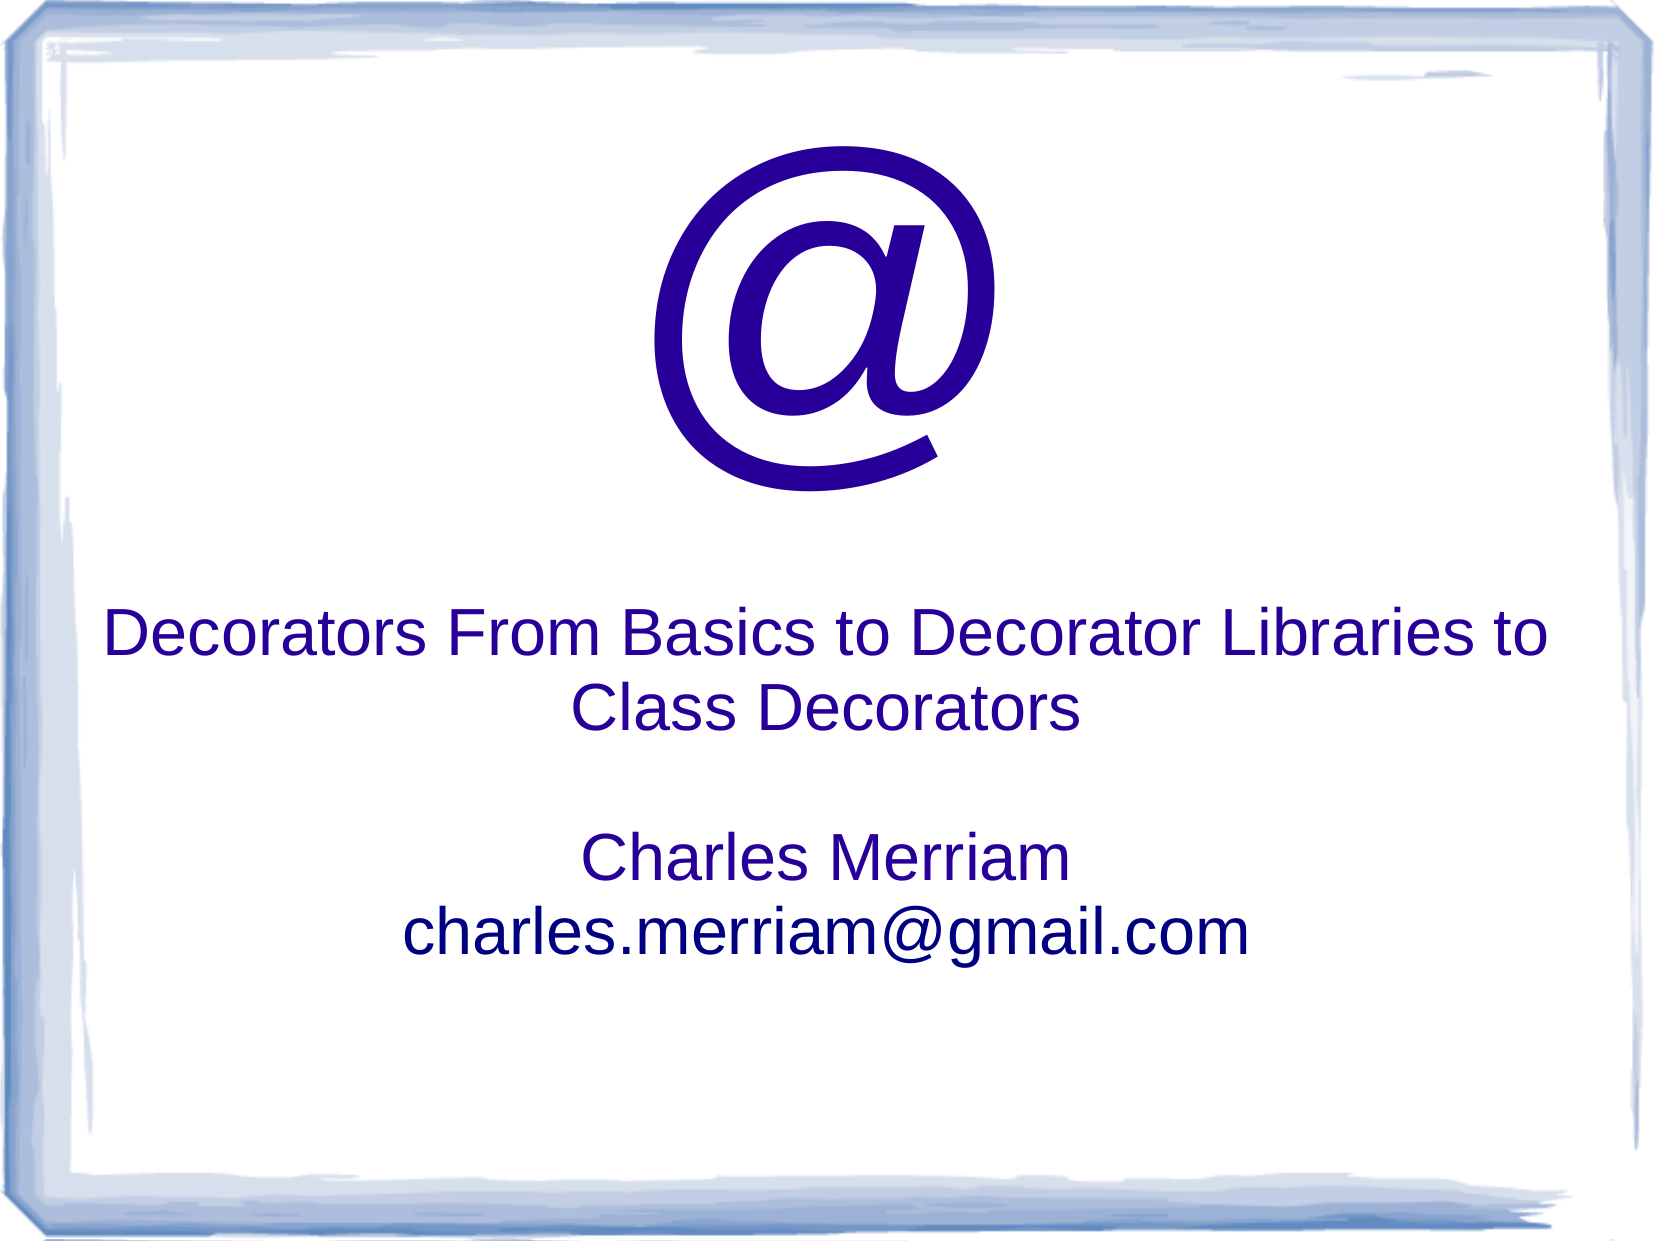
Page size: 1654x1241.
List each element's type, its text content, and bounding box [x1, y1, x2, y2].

subtitle @ Decorators From Basics to Decorator Libraries to Class Decorators Charles Merriam charles.merriam@gmail.com [82, 16, 1571, 1177]
picture [0, 0, 1654, 1241]
